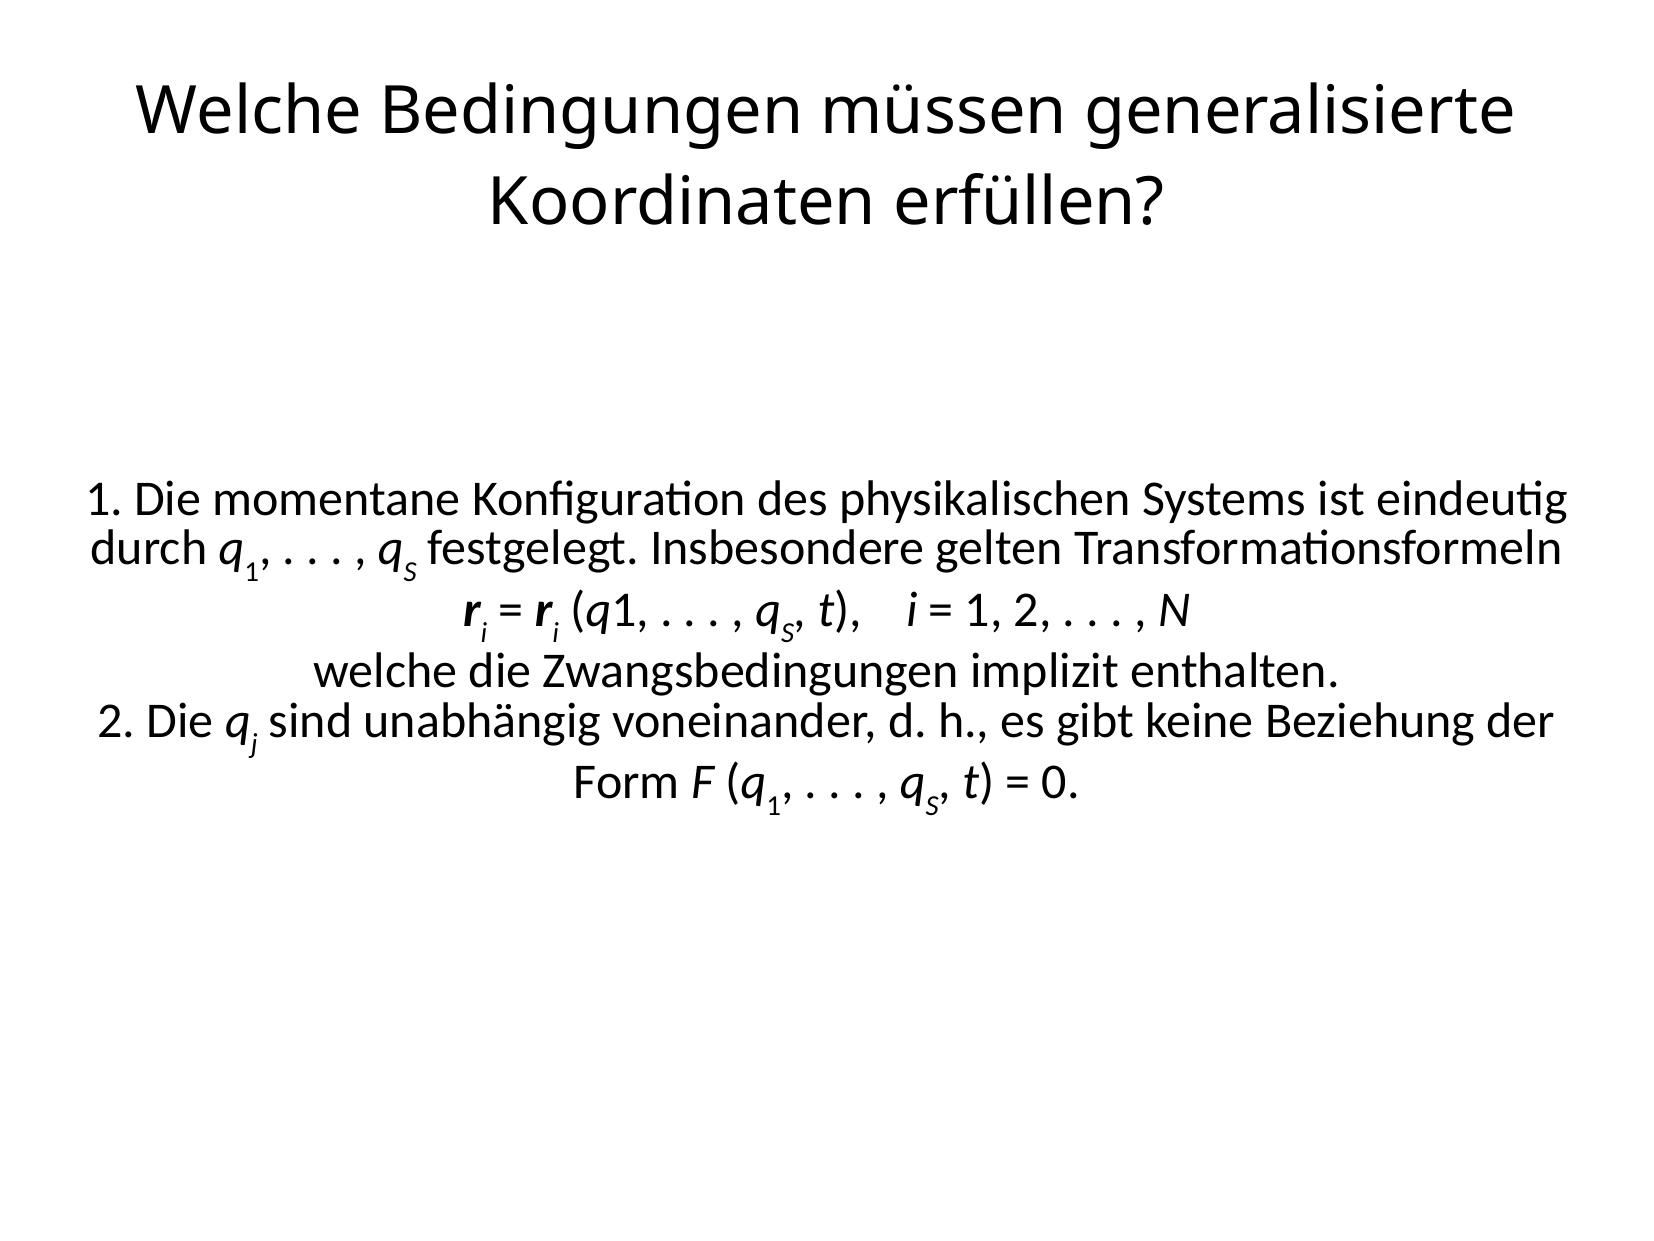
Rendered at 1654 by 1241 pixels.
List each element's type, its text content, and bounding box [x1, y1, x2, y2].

subtitle 1. Die momentane Konfiguration des physikalischen Systems ist eindeutig durch q1, . . . , qS festgelegt. Insbesondere gelten Transformationsformeln ri = ri (q1, . . . , qS, t), i = 1, 2, . . . , N welche die Zwangsbedingungen implizit enthalten. 2. Die qj sind unabhängig voneinander, d. h., es gibt keine Beziehung der Form F (q1, . . . , qS, t) = 0. [82, 290, 1571, 1010]
title Welche Bedingungen müssen generalisierte Koordinaten erfüllen? [82, 49, 1571, 257]
